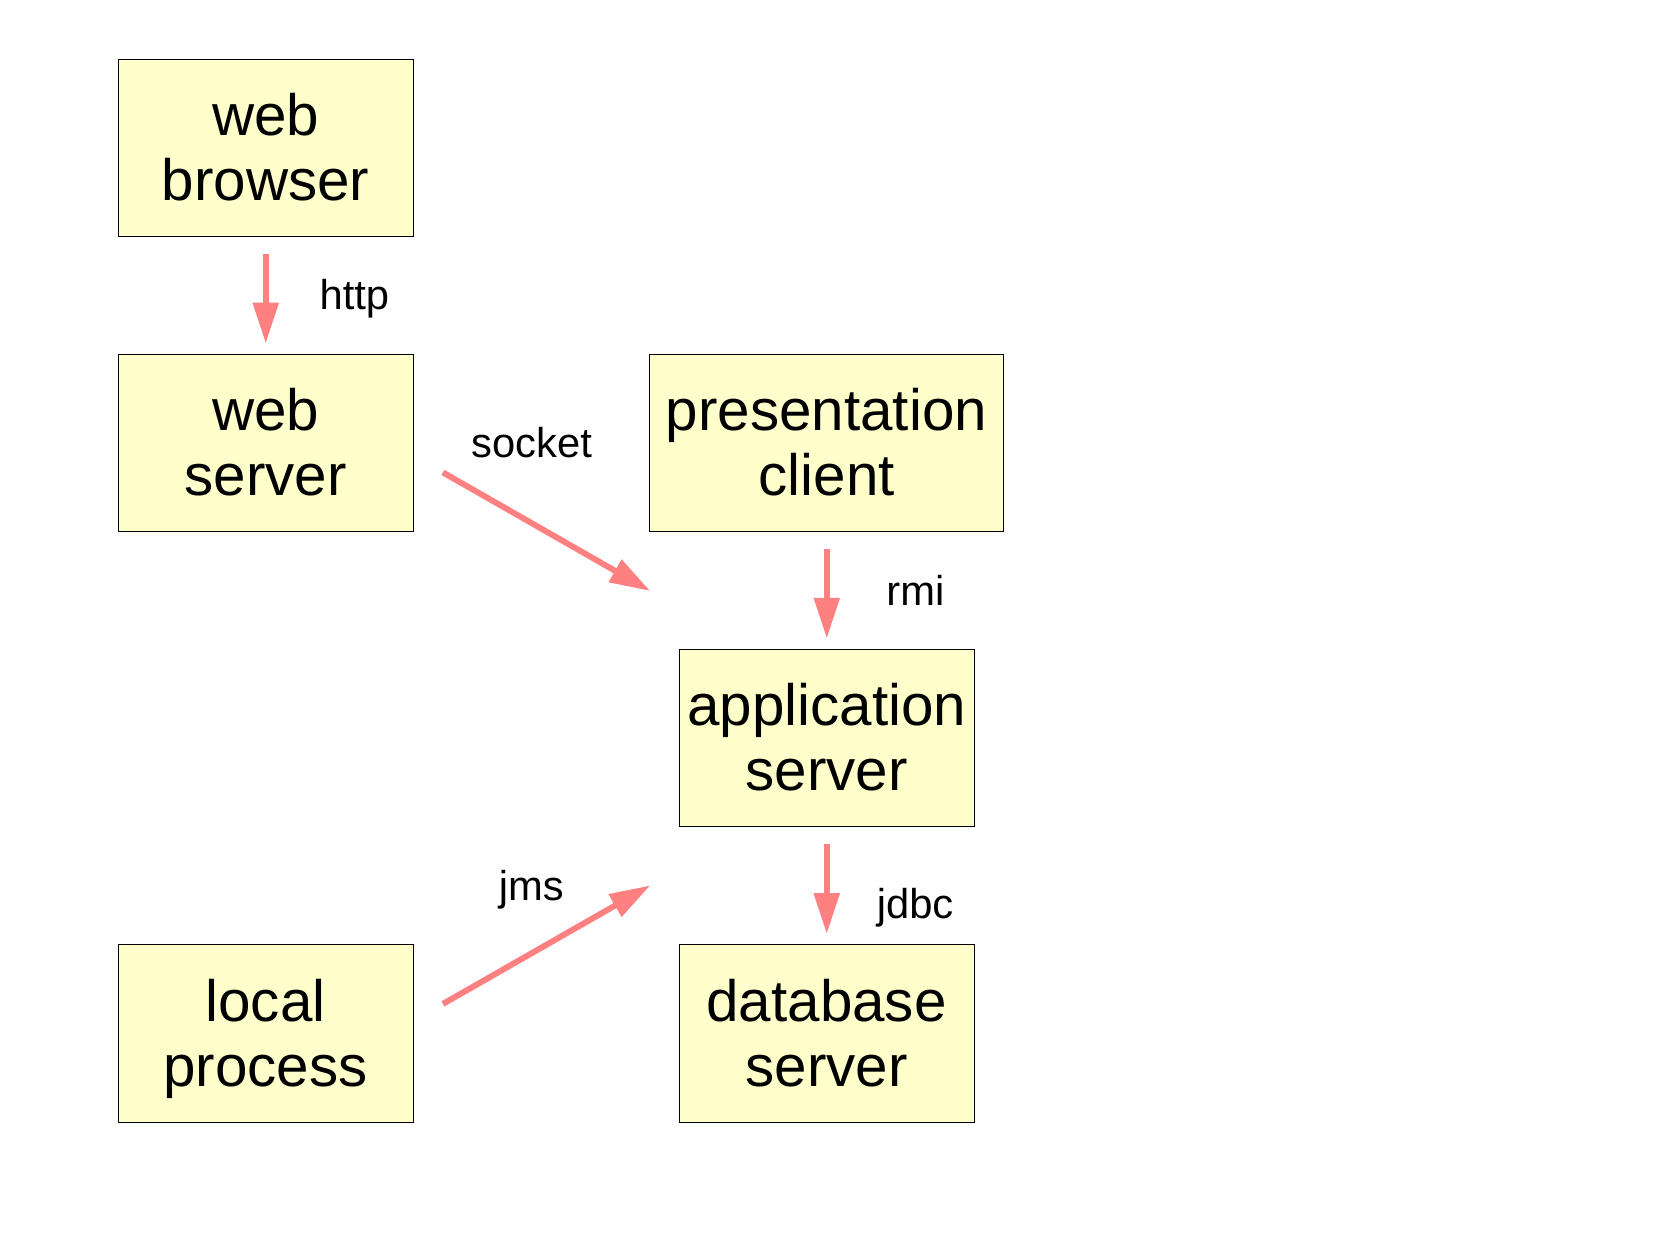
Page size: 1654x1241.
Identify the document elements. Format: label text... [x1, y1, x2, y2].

text_box local process [118, 944, 414, 1123]
text_box web server [118, 354, 414, 532]
text_box jdbc [856, 874, 975, 934]
text_box http [295, 265, 414, 325]
text_box rmi [856, 561, 975, 621]
text_box web browser [118, 59, 414, 237]
text_box presentation client [649, 354, 1004, 532]
text_box application server [679, 649, 975, 827]
text_box database server [679, 944, 975, 1123]
text_box socket [442, 413, 621, 473]
text_box jms [442, 856, 621, 916]
